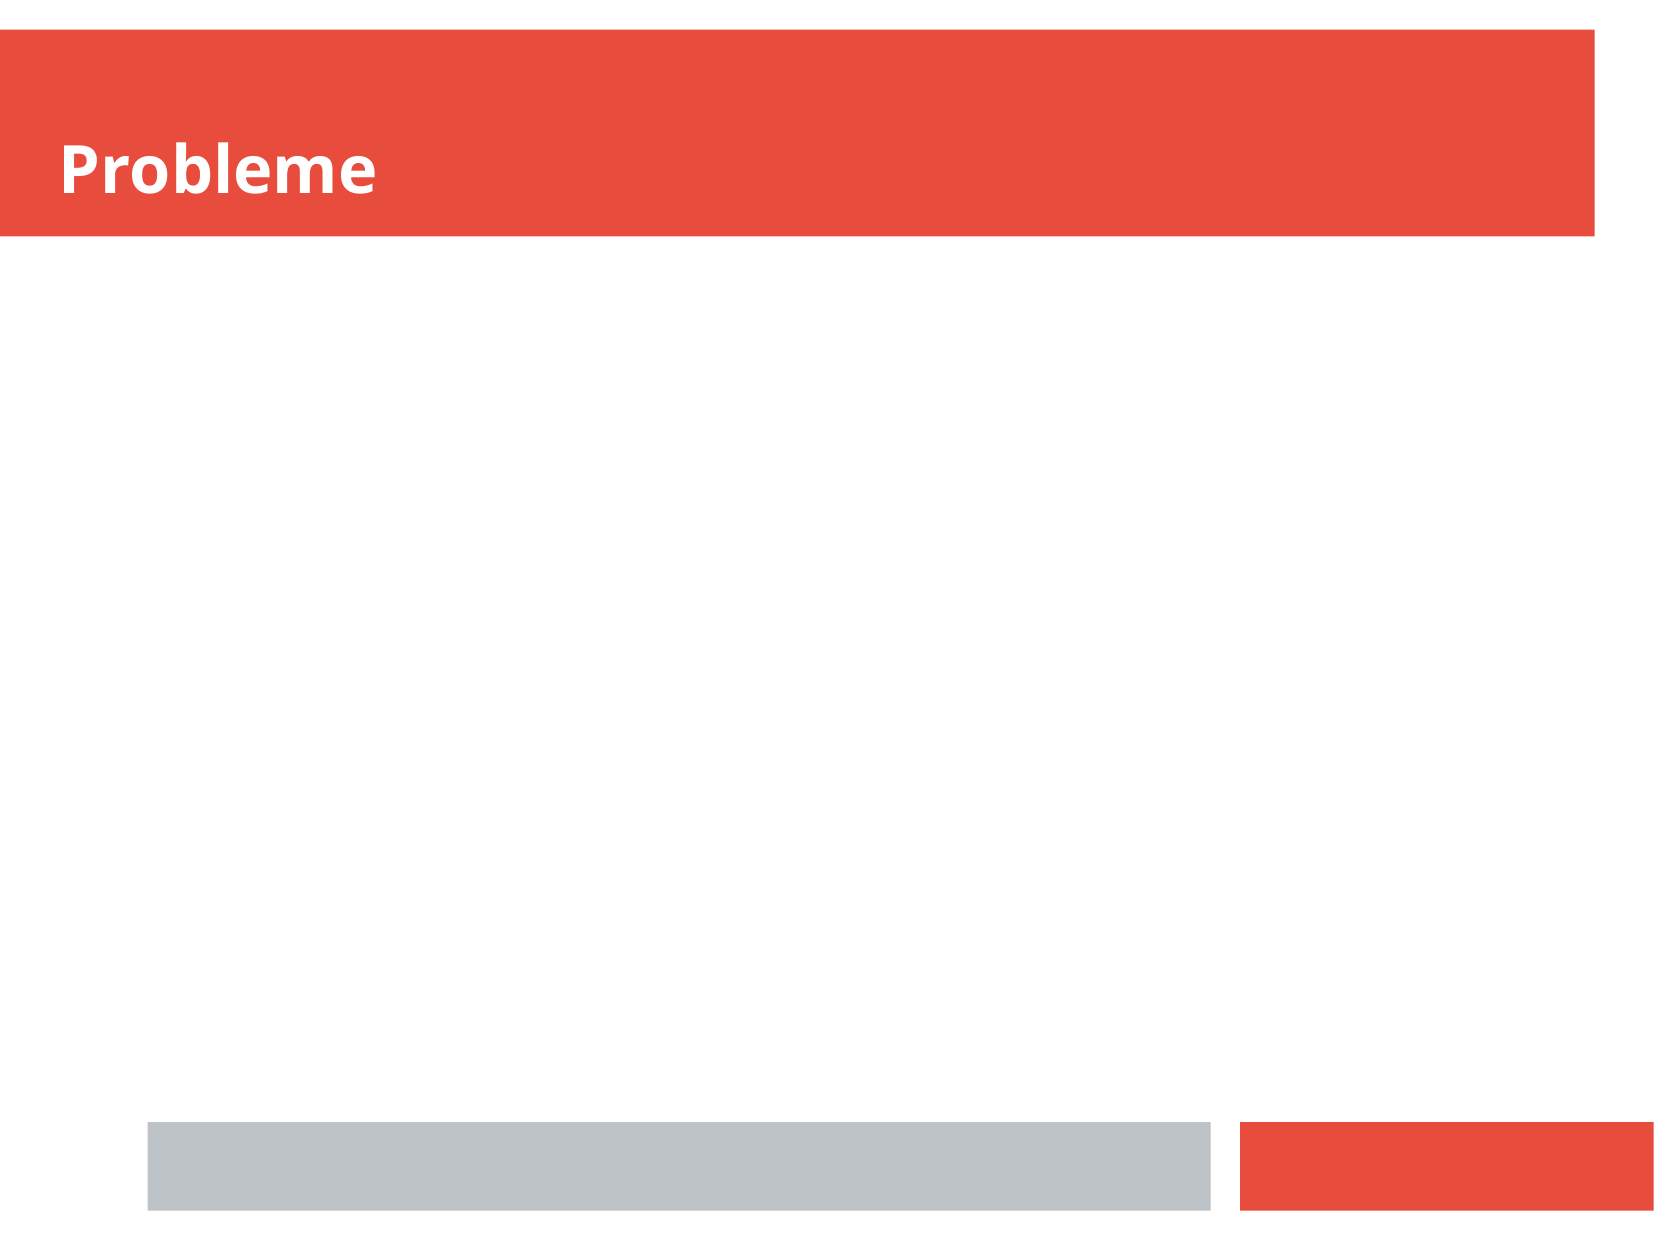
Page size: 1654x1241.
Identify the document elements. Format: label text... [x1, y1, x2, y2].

title Probleme [59, 59, 1595, 207]
